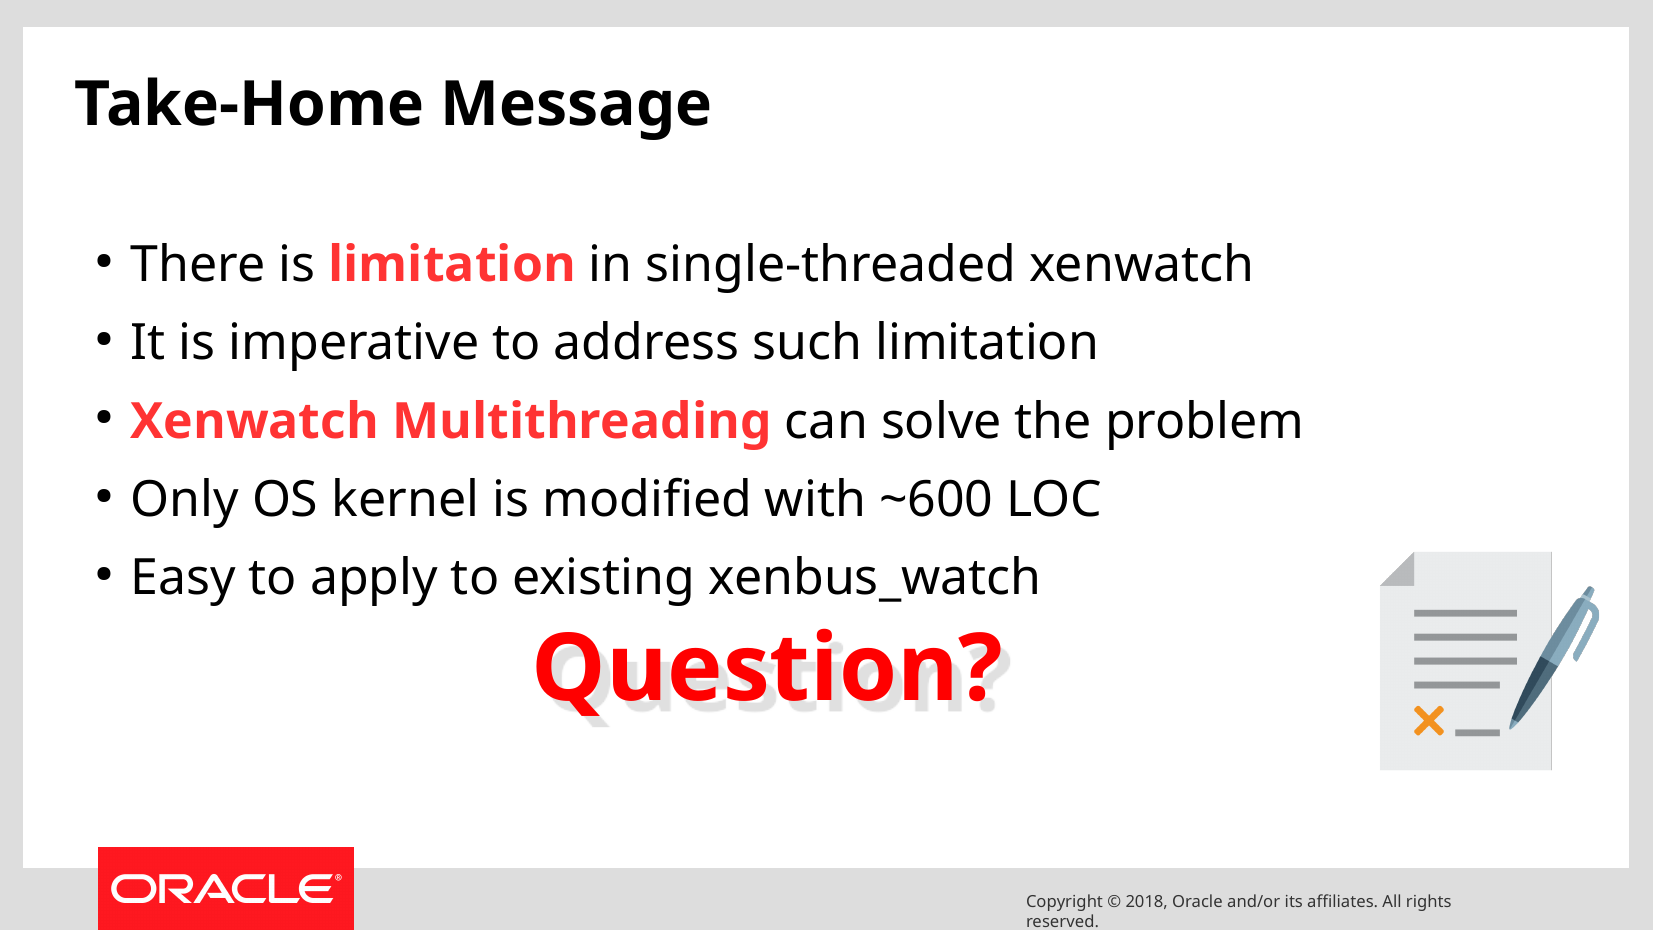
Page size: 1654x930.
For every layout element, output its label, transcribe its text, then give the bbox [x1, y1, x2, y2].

picture [98, 847, 354, 930]
text_box Take-Home Message [60, 50, 1629, 151]
text_box [23, 27, 1629, 868]
picture [1325, 497, 1654, 826]
text_box Question? [516, 592, 997, 713]
text_box Copyright © 2018, Oracle and/or its affiliates. All rights reserved. [1011, 883, 1534, 918]
text_box There is limitation in single-threaded xenwatch It is imperative to address such limitation Xenwatch Multithreading can solve the problem Only OS kernel is modified with ~600 LOC Easy to apply to existing xenbus_watch [80, 210, 1581, 826]
